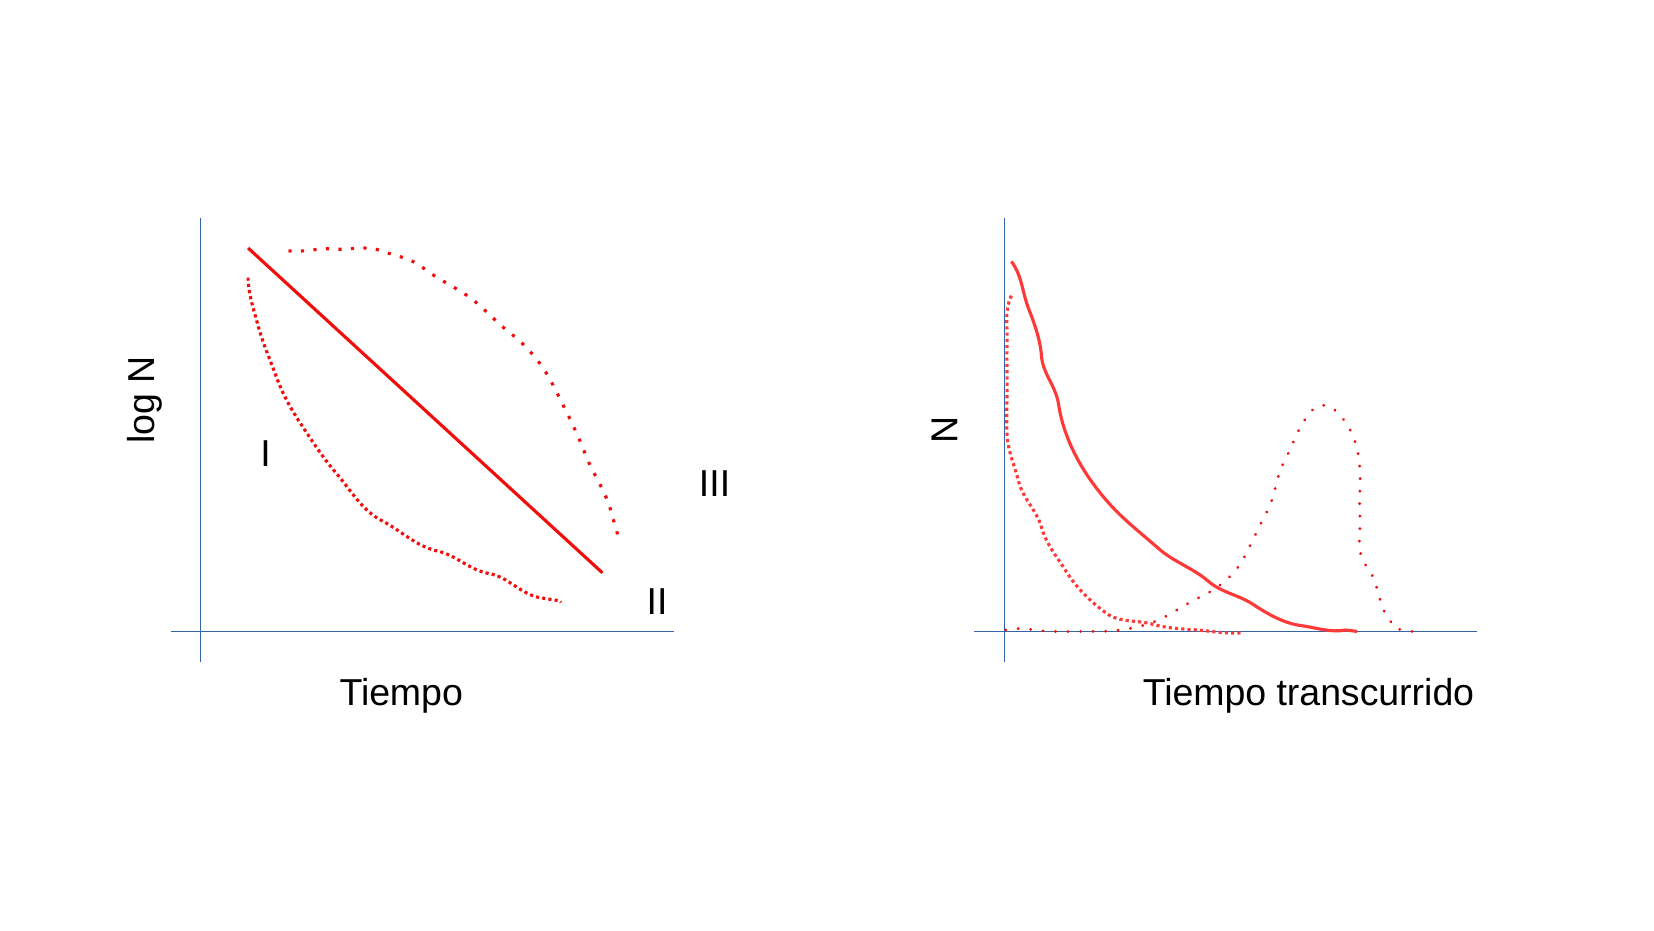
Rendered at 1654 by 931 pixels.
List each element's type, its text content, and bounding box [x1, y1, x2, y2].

text_box II [631, 572, 683, 630]
text_box Tiempo [324, 663, 478, 721]
text_box log N [112, 341, 170, 459]
text_box III [684, 454, 746, 512]
text_box N [915, 402, 973, 459]
text_box Tiempo transcurrido [1128, 663, 1489, 721]
text_box I [245, 425, 286, 482]
